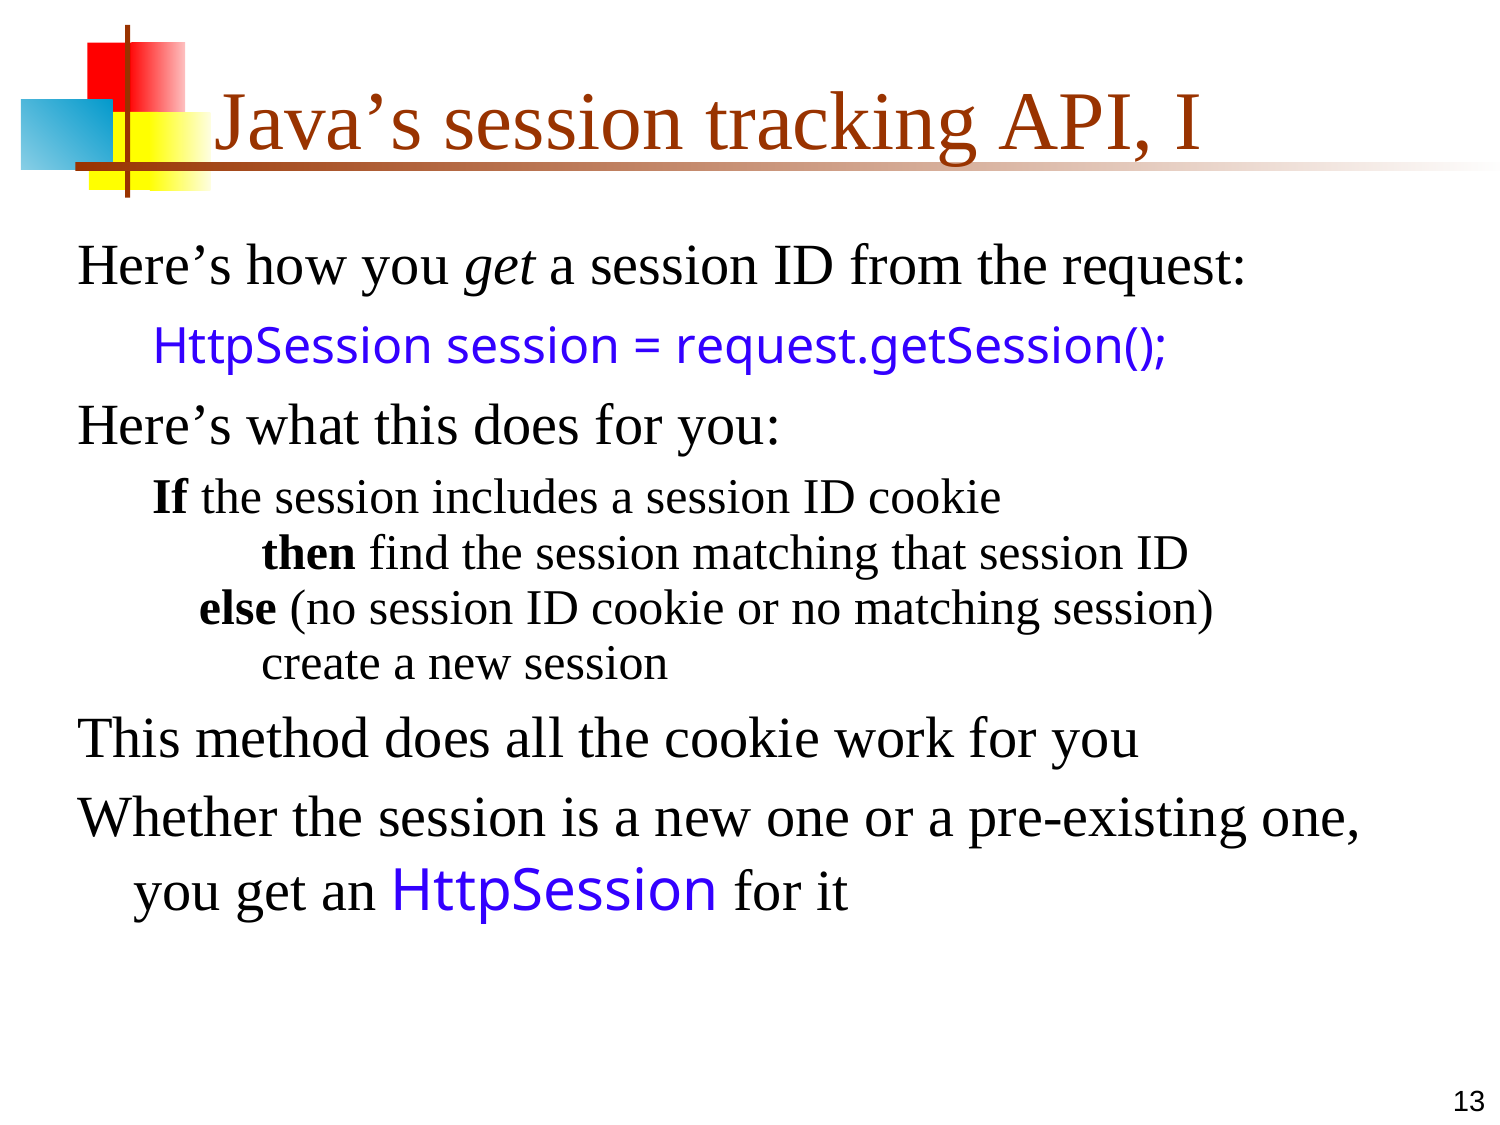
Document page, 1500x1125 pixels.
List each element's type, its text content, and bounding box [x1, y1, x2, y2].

title Java’s session tracking API, I [199, 37, 1479, 175]
list Here’s how you get a session ID from the request: HttpSession session = request.getSession(); Here’s what this does for you: If the session includes a session ID cookie then find the session matching that session ID else (no session ID cookie or no matching session) create a new session This method does all the cookie work for you Whether the session is a new one or a pre-existing one, you get an HttpSession for it [62, 224, 1469, 1007]
